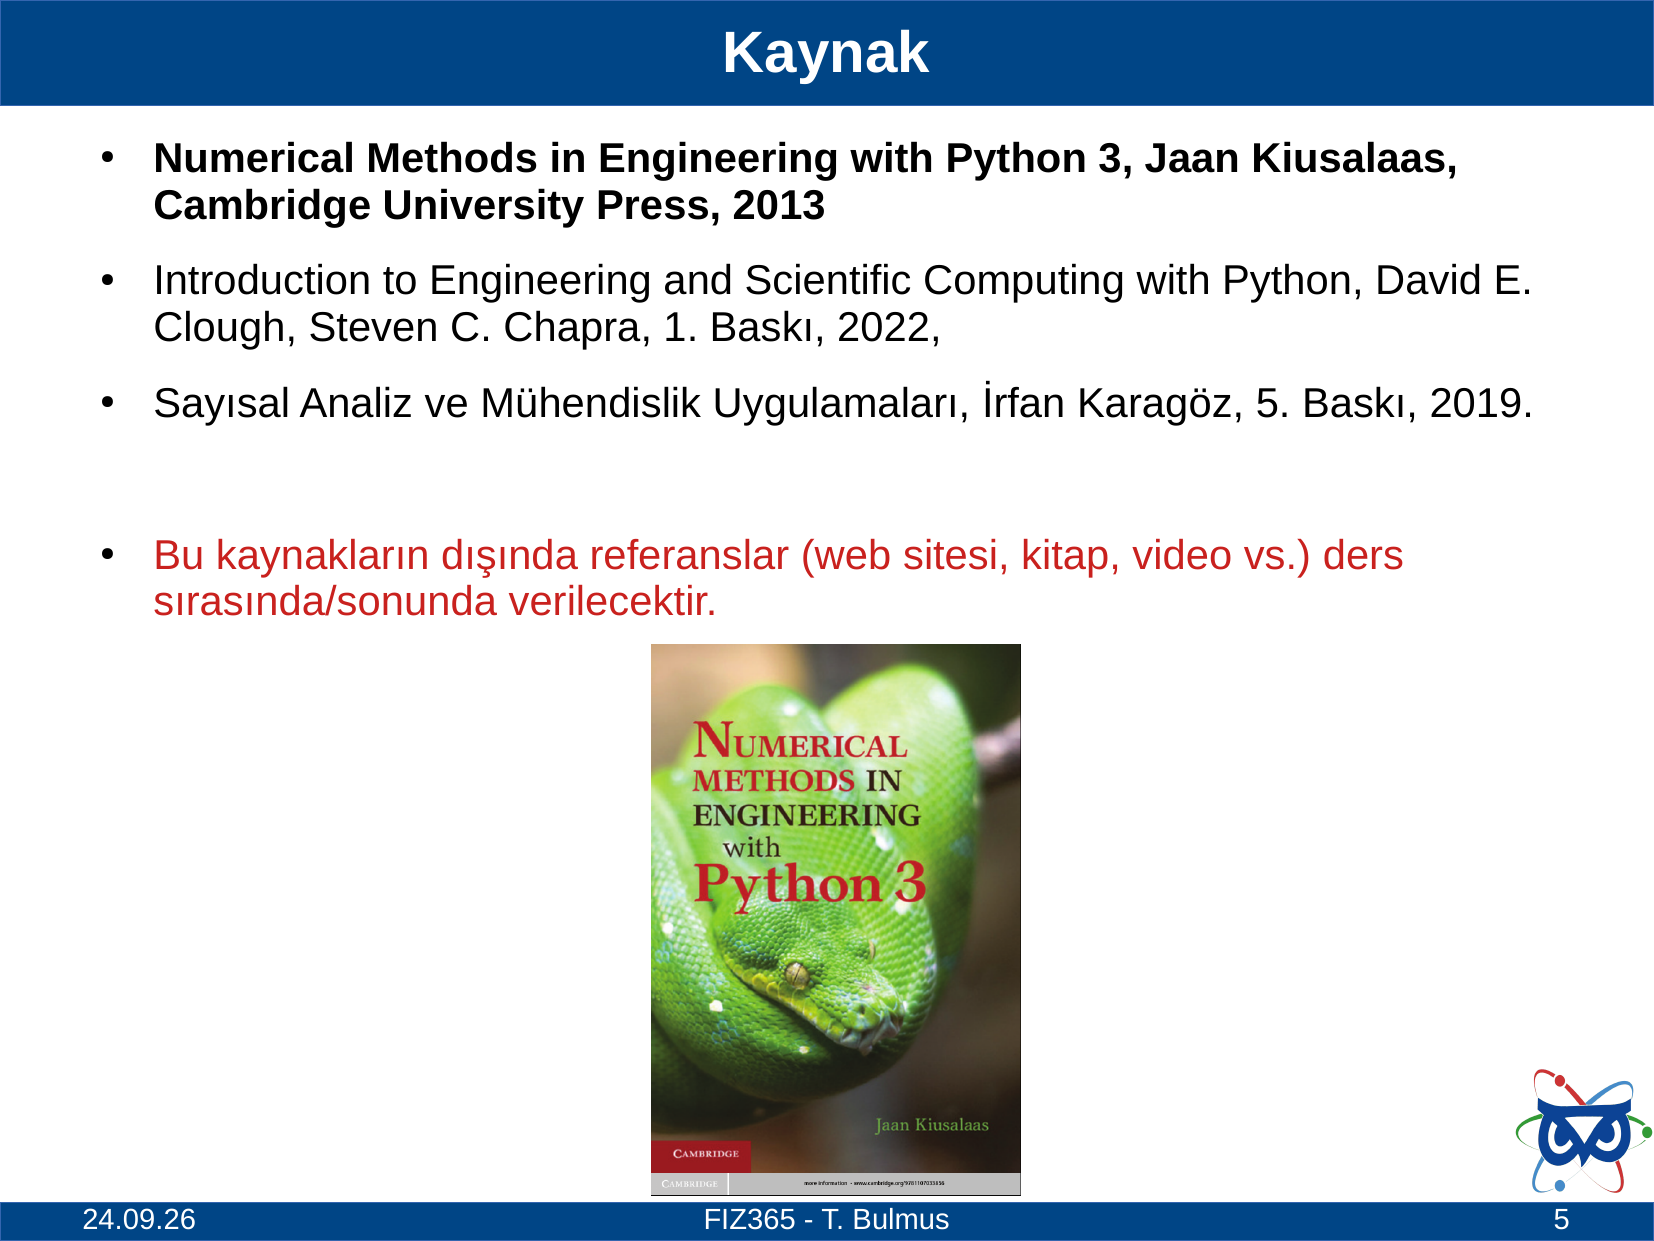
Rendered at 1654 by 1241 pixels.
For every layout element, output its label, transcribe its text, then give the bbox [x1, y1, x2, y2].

title Kaynak [0, 0, 1653, 106]
picture [1514, 1061, 1653, 1201]
list Numerical Methods in Engineering with Python 3, Jaan Kiusalaas, Cambridge University Press, 2013 Introduction to Engineering and Scientific Computing with Python, David E. Clough, Steven C. Chapra, 1. Baskı, 2022, Sayısal Analiz ve Mühendislik Uygulamaları, İrfan Karagöz, 5. Baskı, 2019. Bu kaynakların dışında referanslar (web sitesi, kitap, video vs.) ders sırasında/sonunda verilecektir. [82, 134, 1571, 1066]
picture [651, 644, 1021, 1196]
